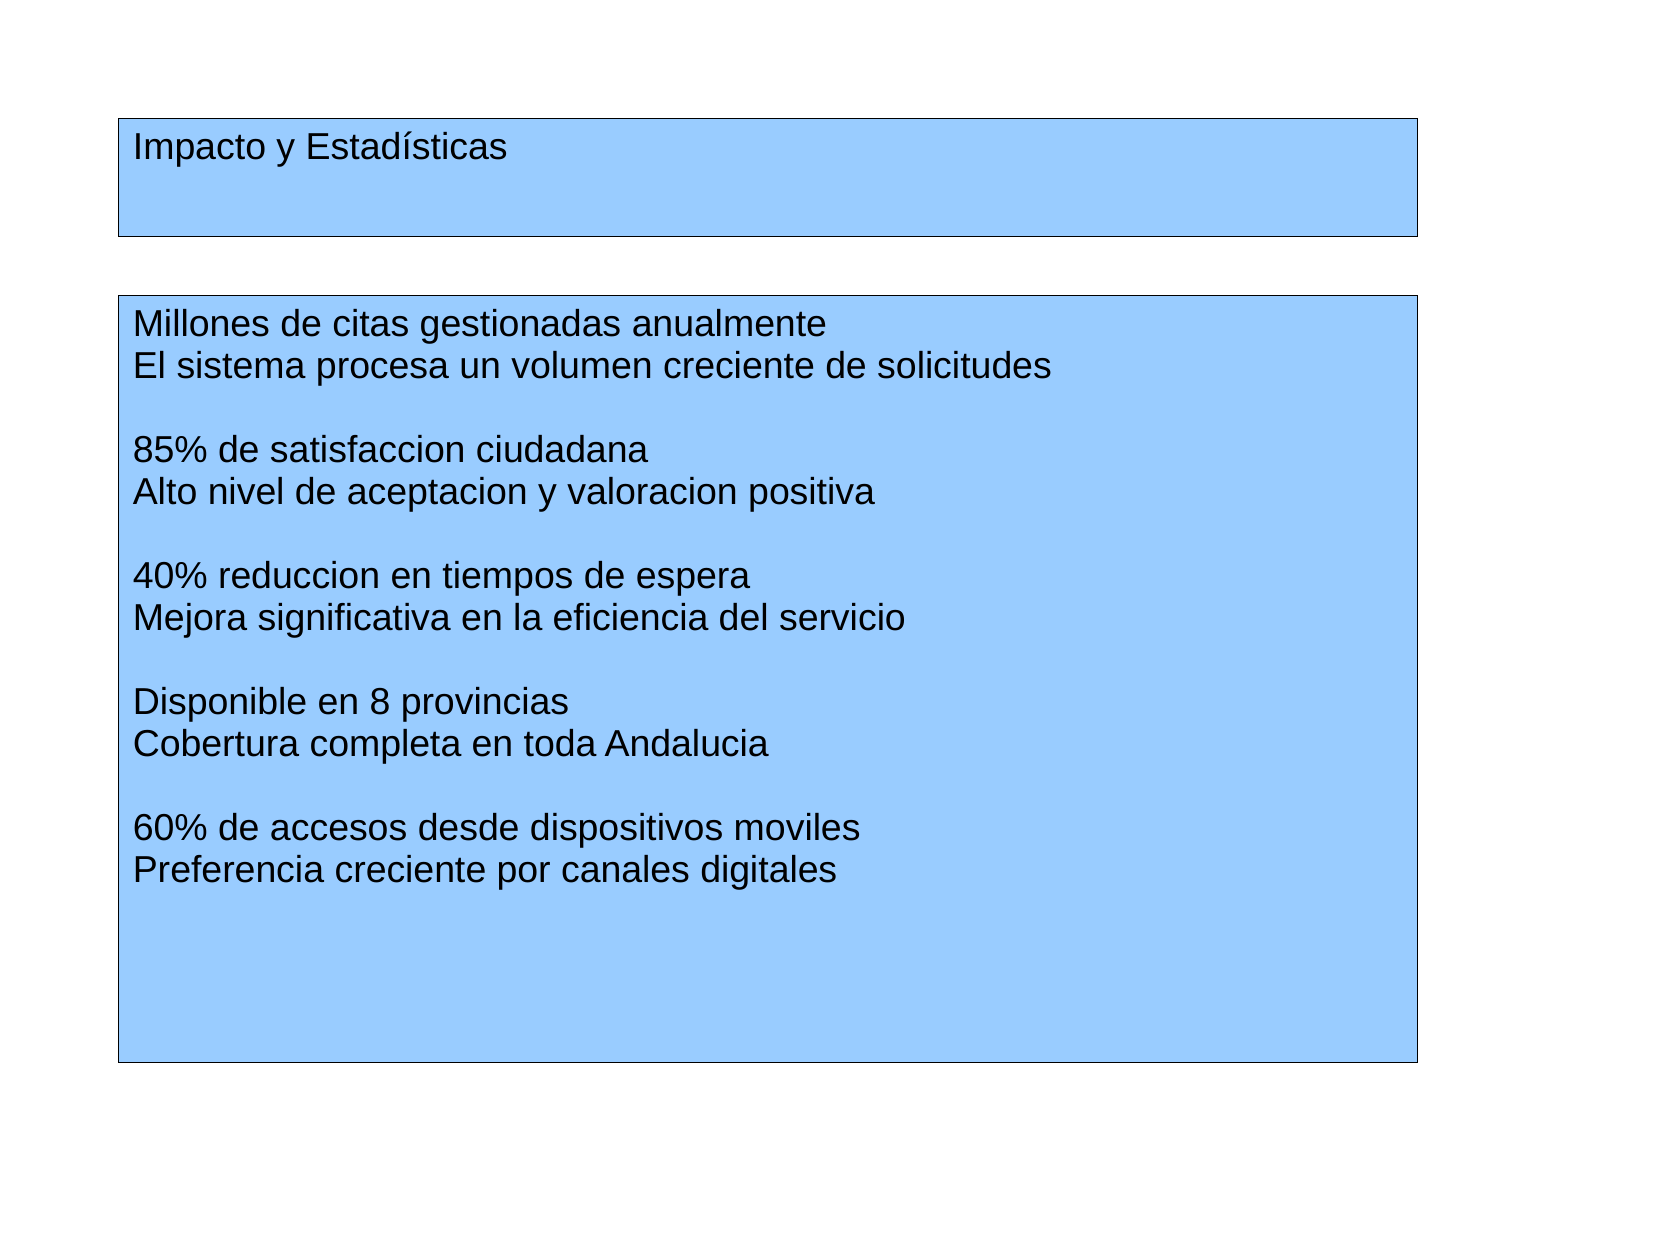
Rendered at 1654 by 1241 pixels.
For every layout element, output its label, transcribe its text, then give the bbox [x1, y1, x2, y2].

text_box Impacto y Estadísticas [118, 118, 1418, 237]
text_box Millones de citas gestionadas anualmente El sistema procesa un volumen creciente de solicitudes 85% de satisfaccion ciudadana Alto nivel de aceptacion y valoracion positiva 40% reduccion en tiempos de espera Mejora significativa en la eficiencia del servicio Disponible en 8 provincias Cobertura completa en toda Andalucia 60% de accesos desde dispositivos moviles Preferencia creciente por canales digitales [118, 295, 1418, 1063]
